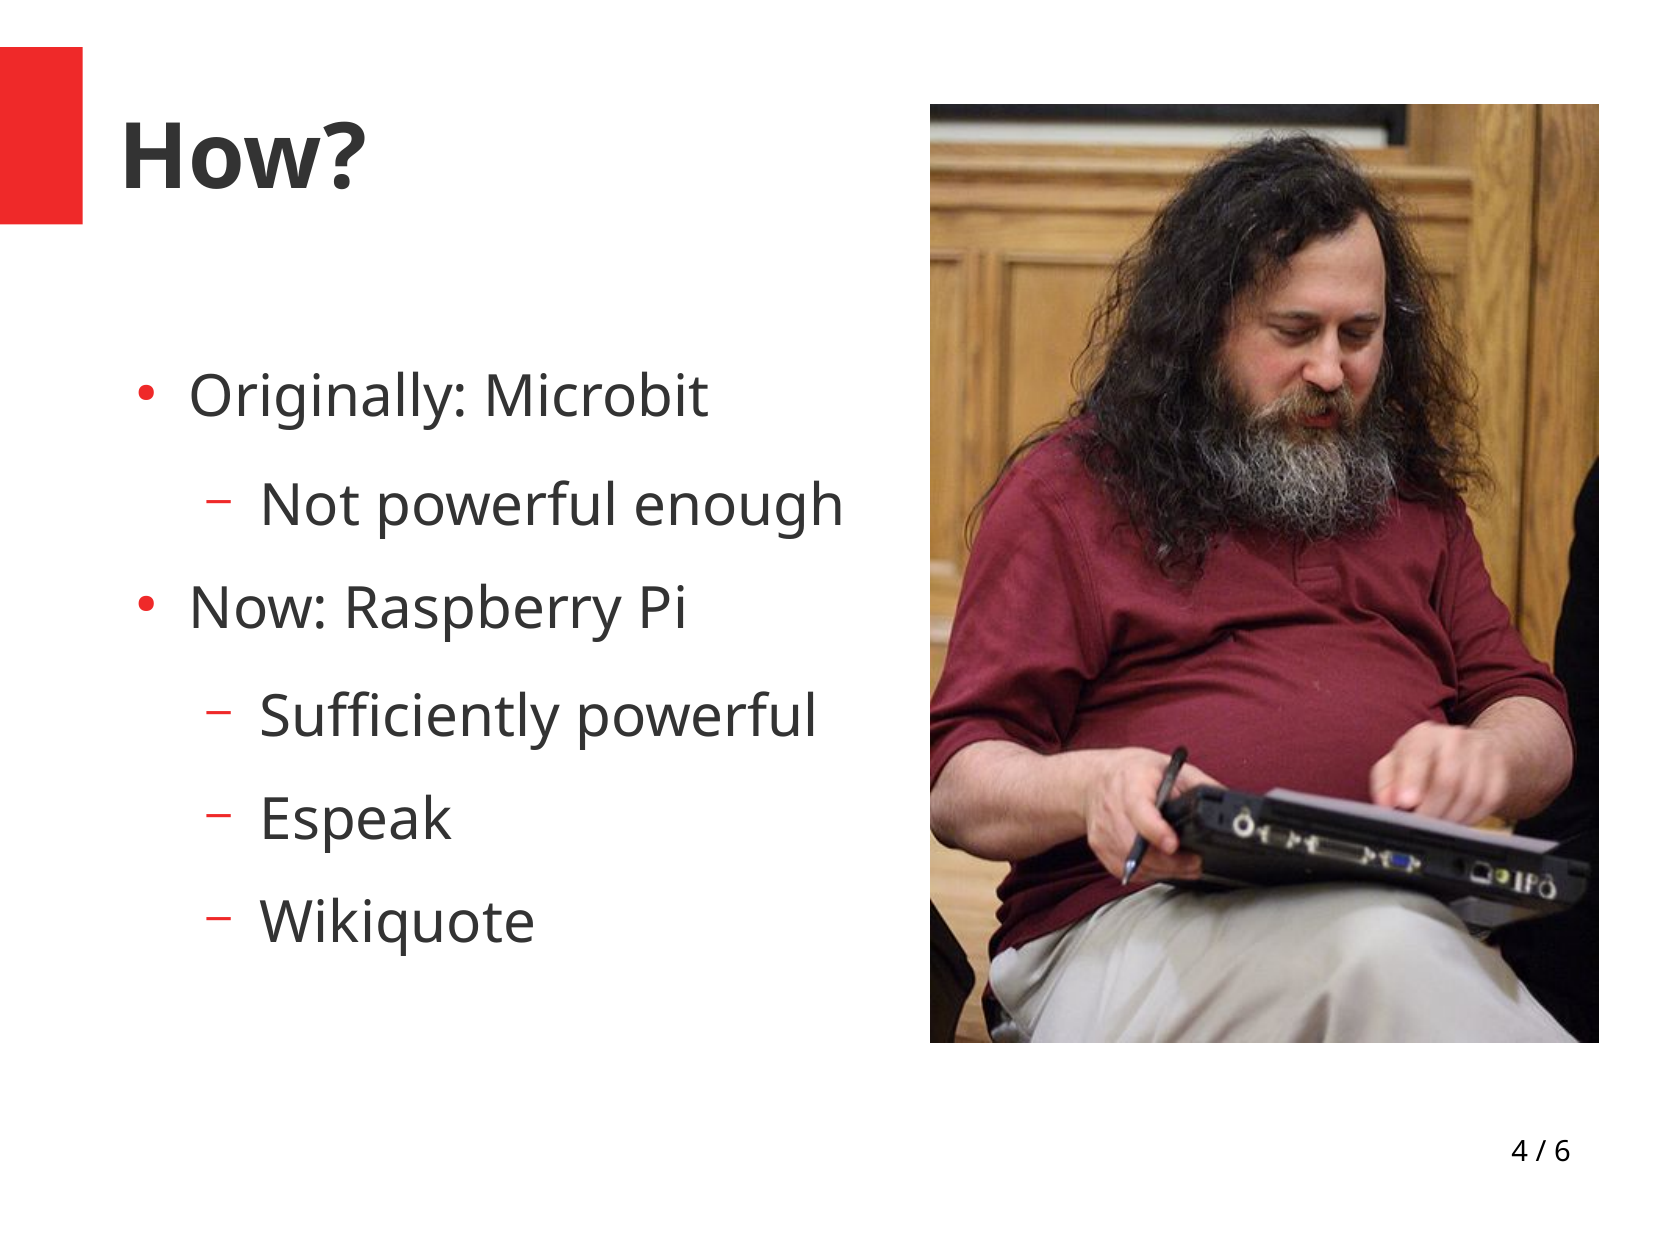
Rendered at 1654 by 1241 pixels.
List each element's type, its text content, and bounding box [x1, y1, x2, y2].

title How? [118, 49, 1571, 257]
list Originally: Microbit Not powerful enough Now: Raspberry Pi Sufficiently powerful Espeak Wikiquote [118, 354, 1096, 1074]
picture [930, 104, 1599, 1043]
